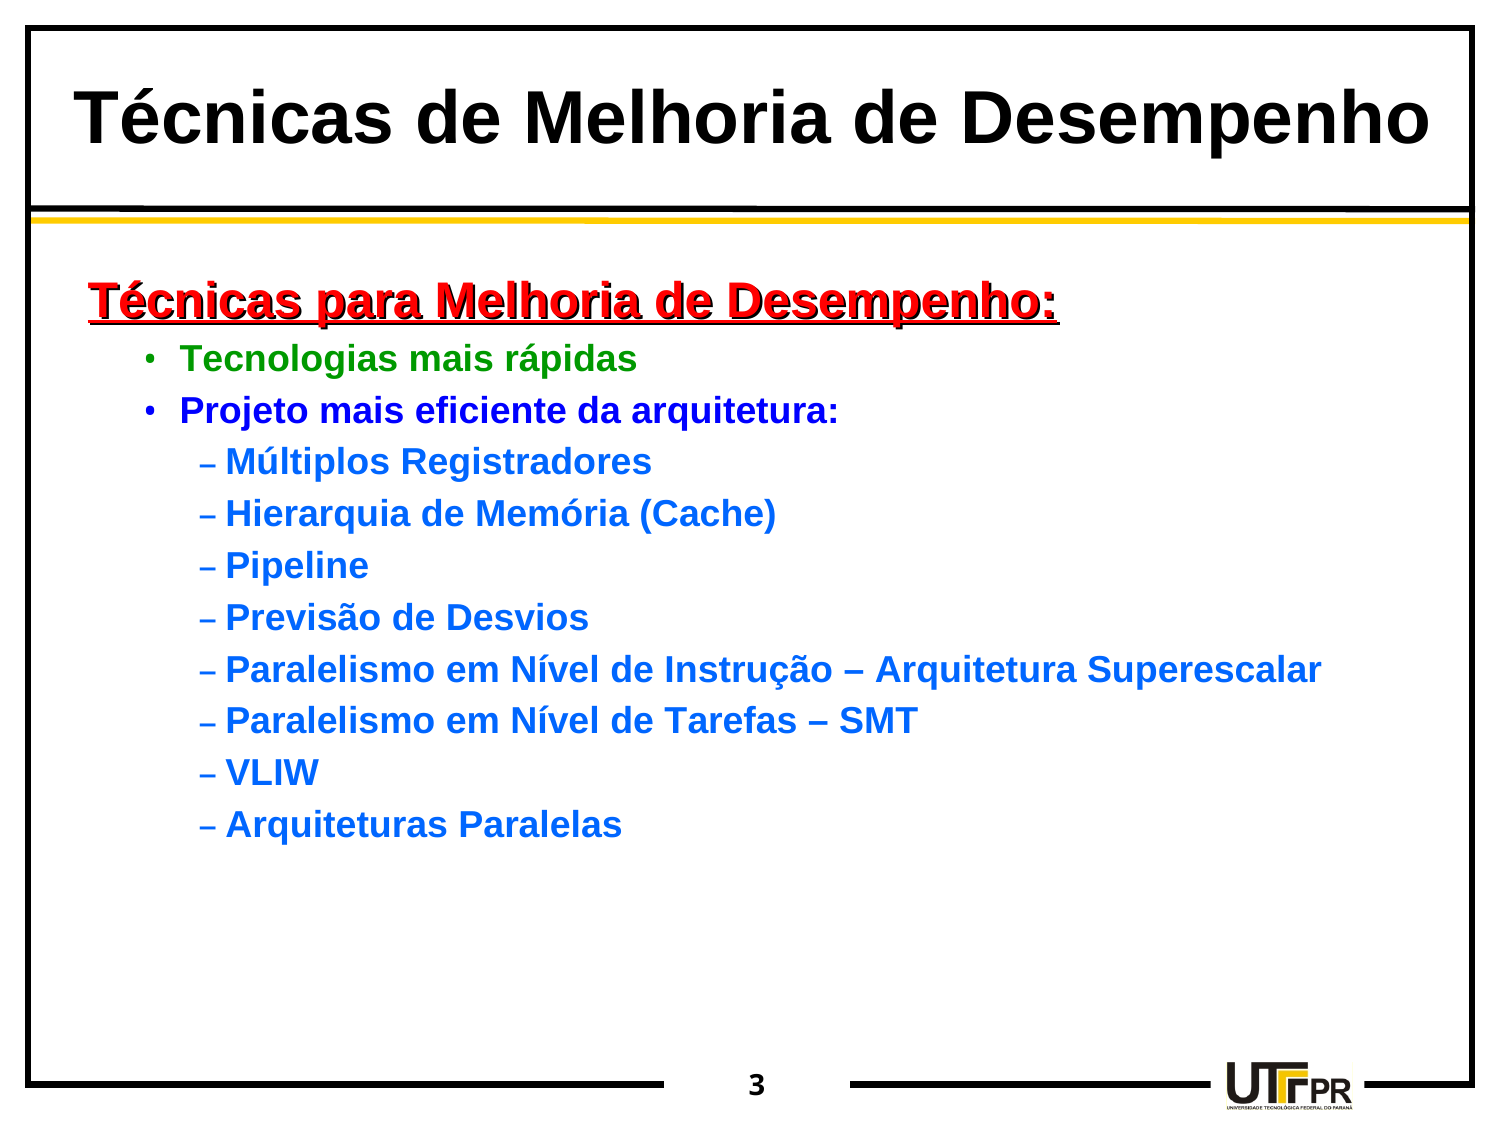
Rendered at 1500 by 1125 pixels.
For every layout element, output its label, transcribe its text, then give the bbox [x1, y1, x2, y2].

picture [1226, 1062, 1353, 1110]
list Técnicas para Melhoria de Desempenho: Tecnologias mais rápidas Projeto mais eficiente da arquitetura: Múltiplos Registradores Hierarquia de Memória (Cache) Pipeline Previsão de Desvios Paralelismo em Nível de Instrução – Arquitetura Superescalar Paralelismo em Nível de Tarefas – SMT VLIW Arquiteturas Paralelas [72, 269, 1428, 1039]
title Técnicas de Melhoria de Desempenho [29, 30, 1477, 209]
